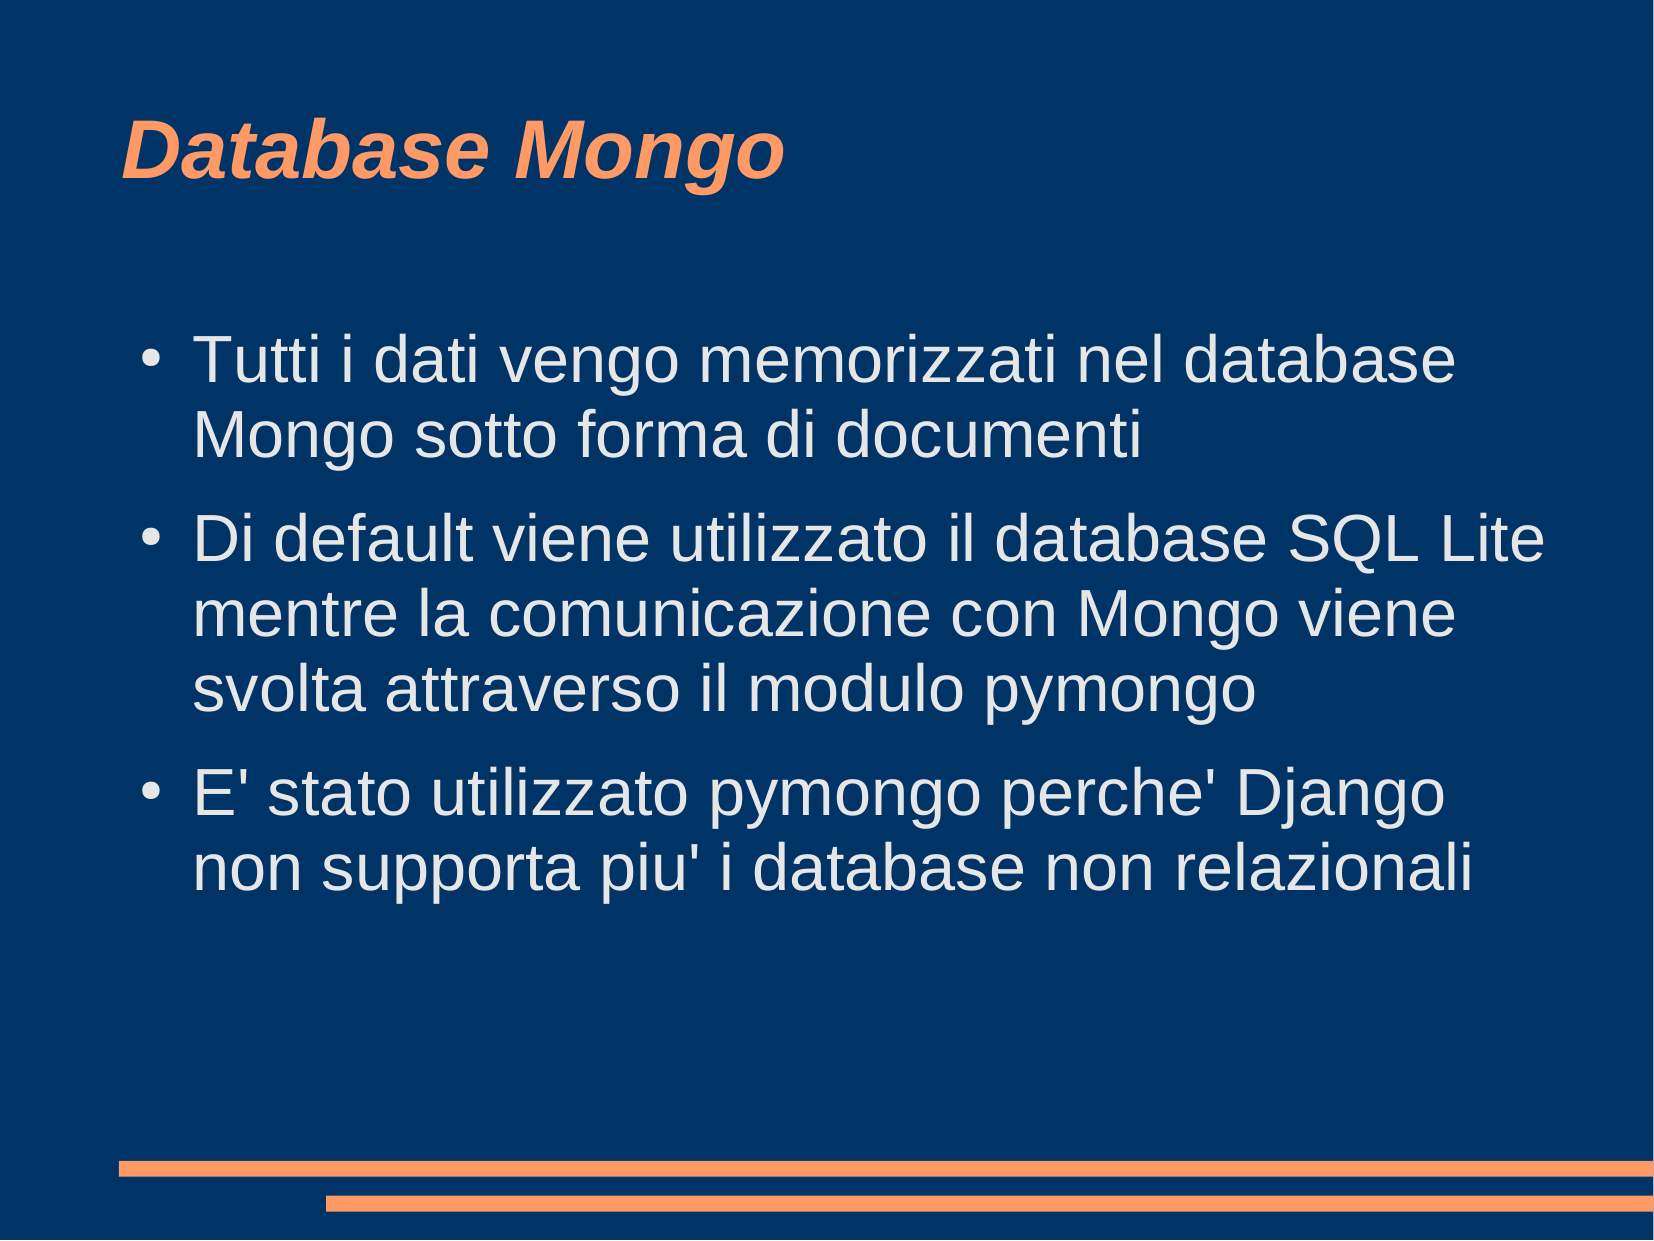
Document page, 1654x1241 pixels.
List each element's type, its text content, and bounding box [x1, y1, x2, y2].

list Tutti i dati vengo memorizzati nel database Mongo sotto forma di documenti Di default viene utilizzato il database SQL Lite mentre la comunicazione con Mongo viene svolta attraverso il modulo pymongo E' stato utilizzato pymongo perche' Django non supporta piu' i database non relazionali [121, 322, 1561, 1132]
title Database Mongo [121, 46, 1534, 254]
